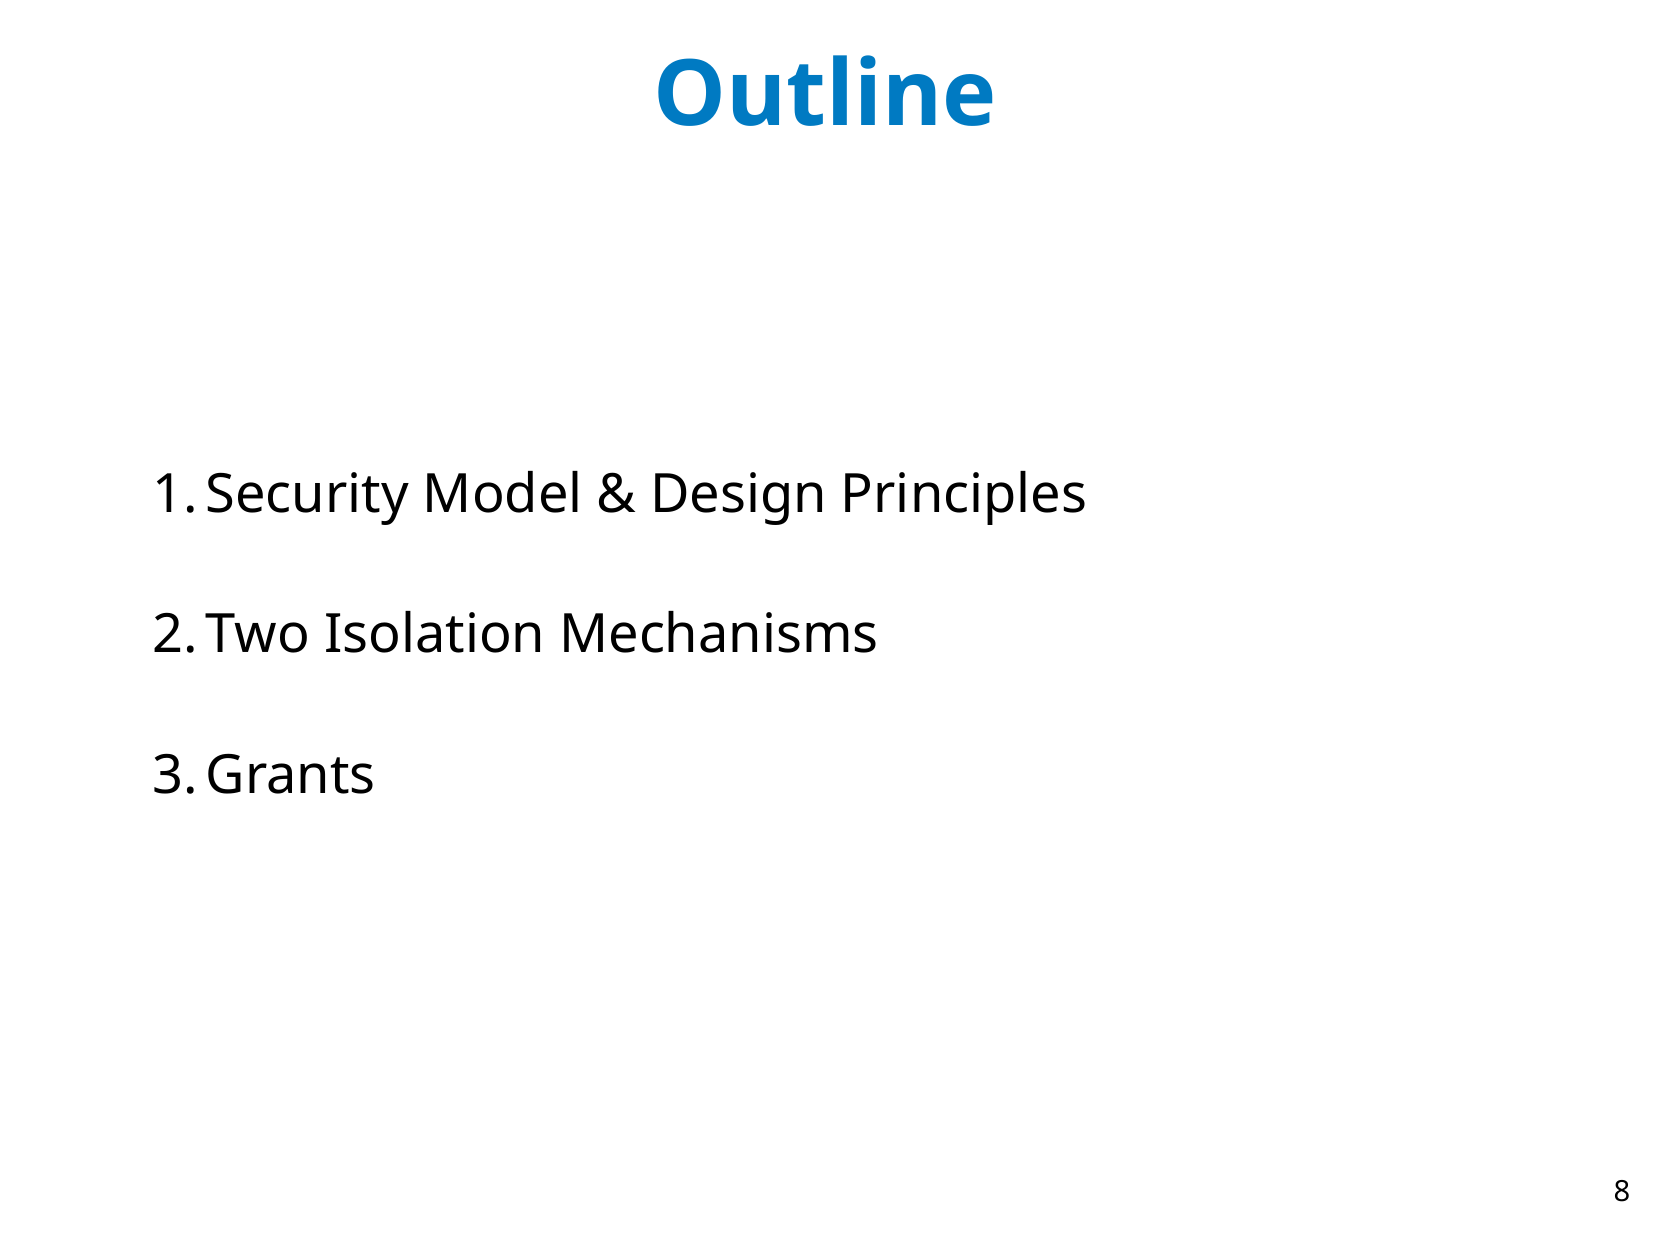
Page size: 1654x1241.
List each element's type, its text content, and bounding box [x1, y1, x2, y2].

list Security Model & Design Principles Two Isolation Mechanisms Grants [134, 181, 1500, 1075]
text_box Outline [0, 0, 1651, 181]
